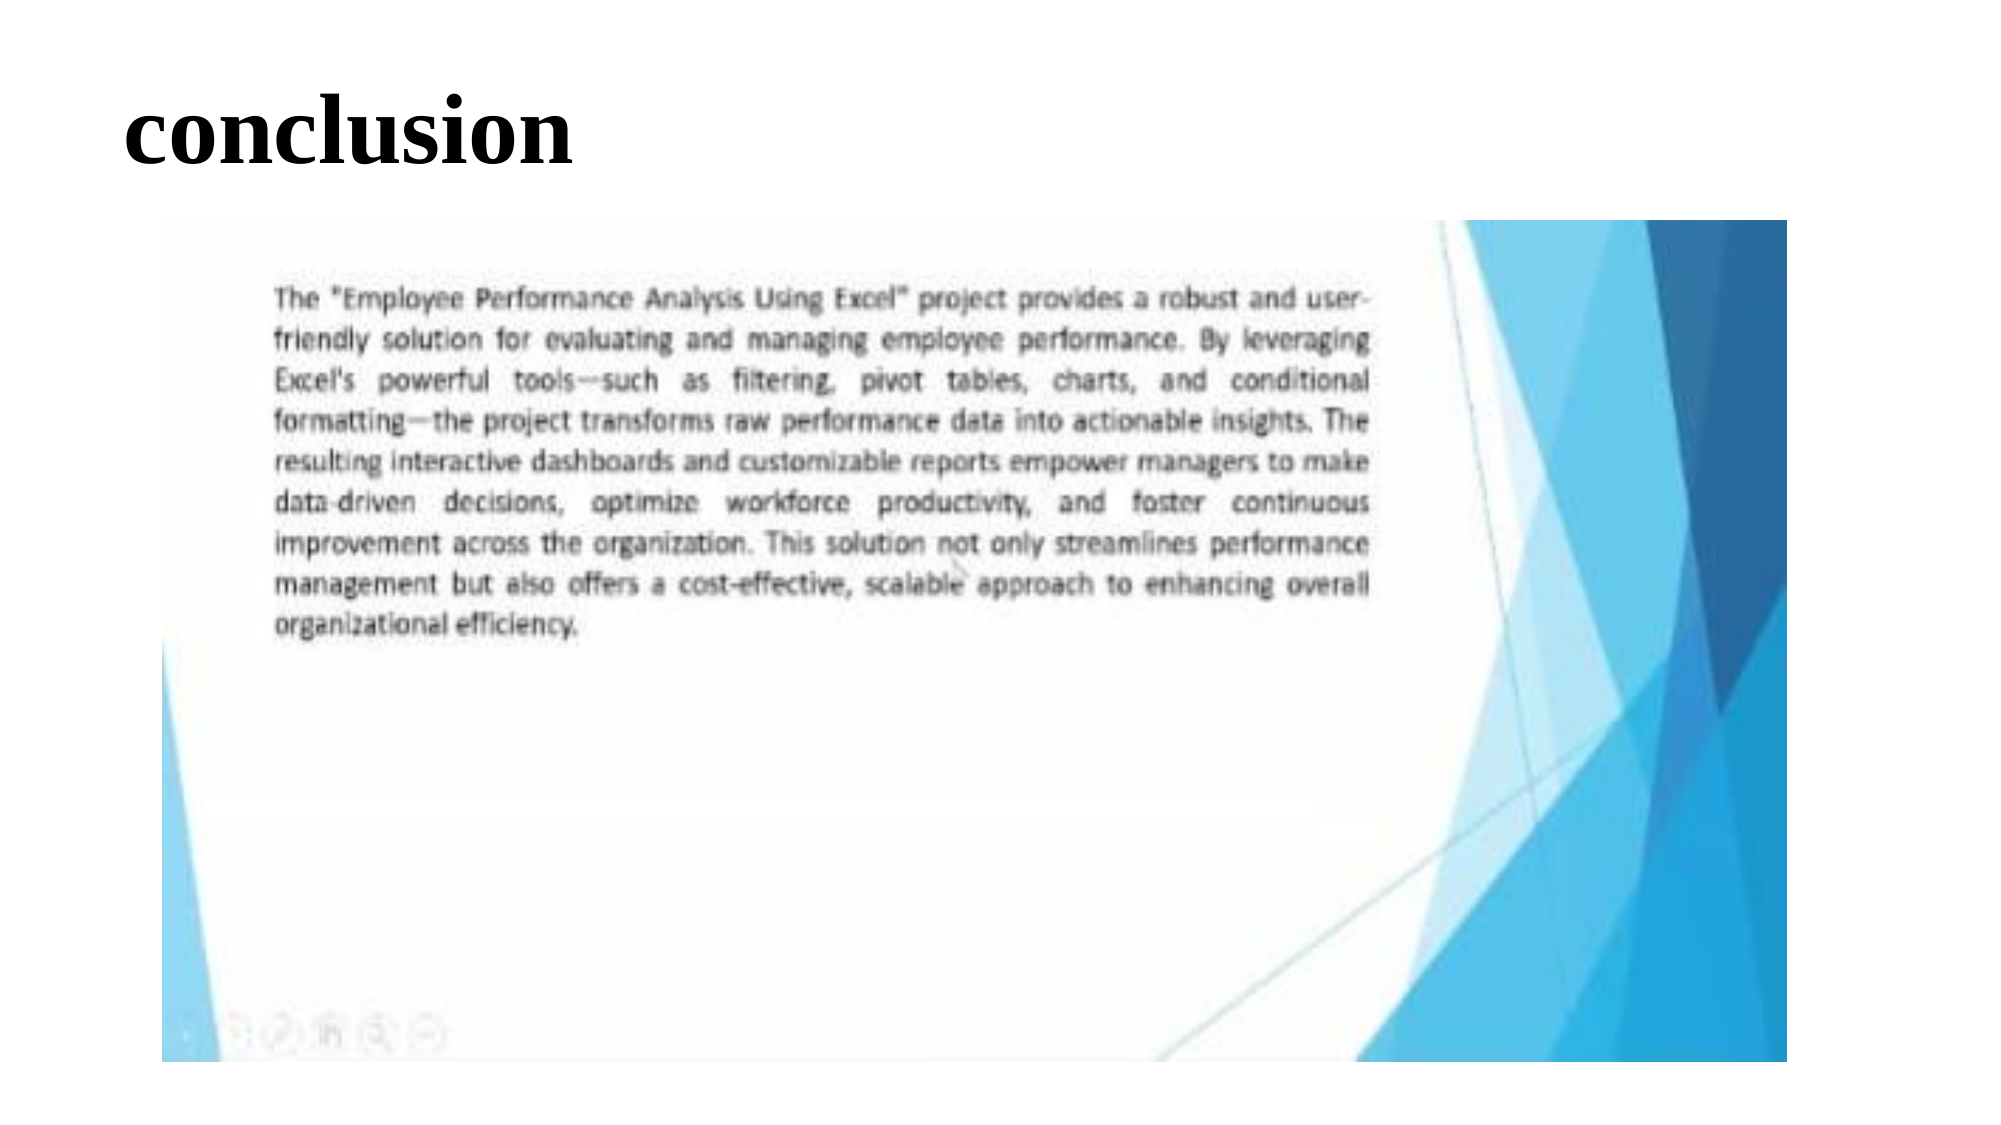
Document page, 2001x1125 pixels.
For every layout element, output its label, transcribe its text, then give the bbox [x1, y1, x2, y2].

picture [162, 220, 1787, 1062]
title conclusion [123, 63, 1877, 188]
